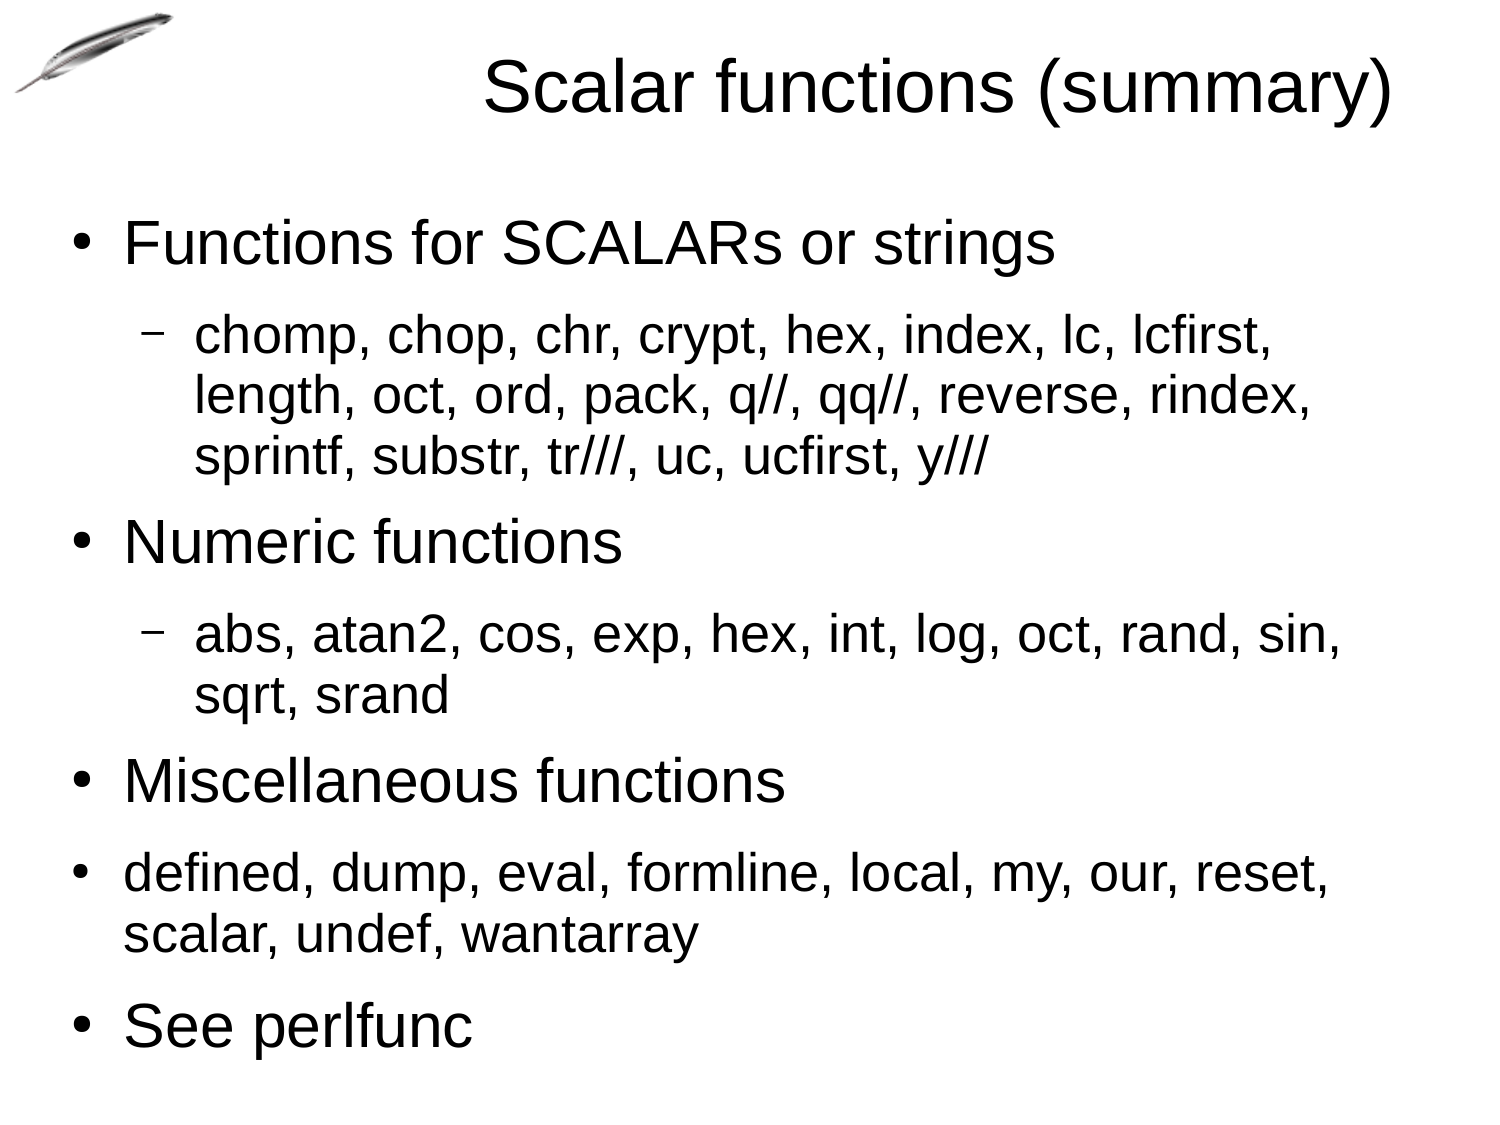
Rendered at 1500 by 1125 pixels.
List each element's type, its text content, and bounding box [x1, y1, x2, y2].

picture [11, 11, 179, 95]
list Functions for SCALARs or strings chomp, chop, chr, crypt, hex, index, lc, lcfirst, length, oct, ord, pack, q//, qq//, reverse, rindex, sprintf, substr, tr///, uc, ucfirst, y/// Numeric functions abs, atan2, cos, exp, hex, int, log, oct, rand, sin, sqrt, srand Miscellaneous functions defined, dump, eval, formline, local, my, our, reset, scalar, undef, wantarray See perlfunc [53, 207, 1447, 1084]
title Scalar functions (summary) [419, 0, 1459, 176]
